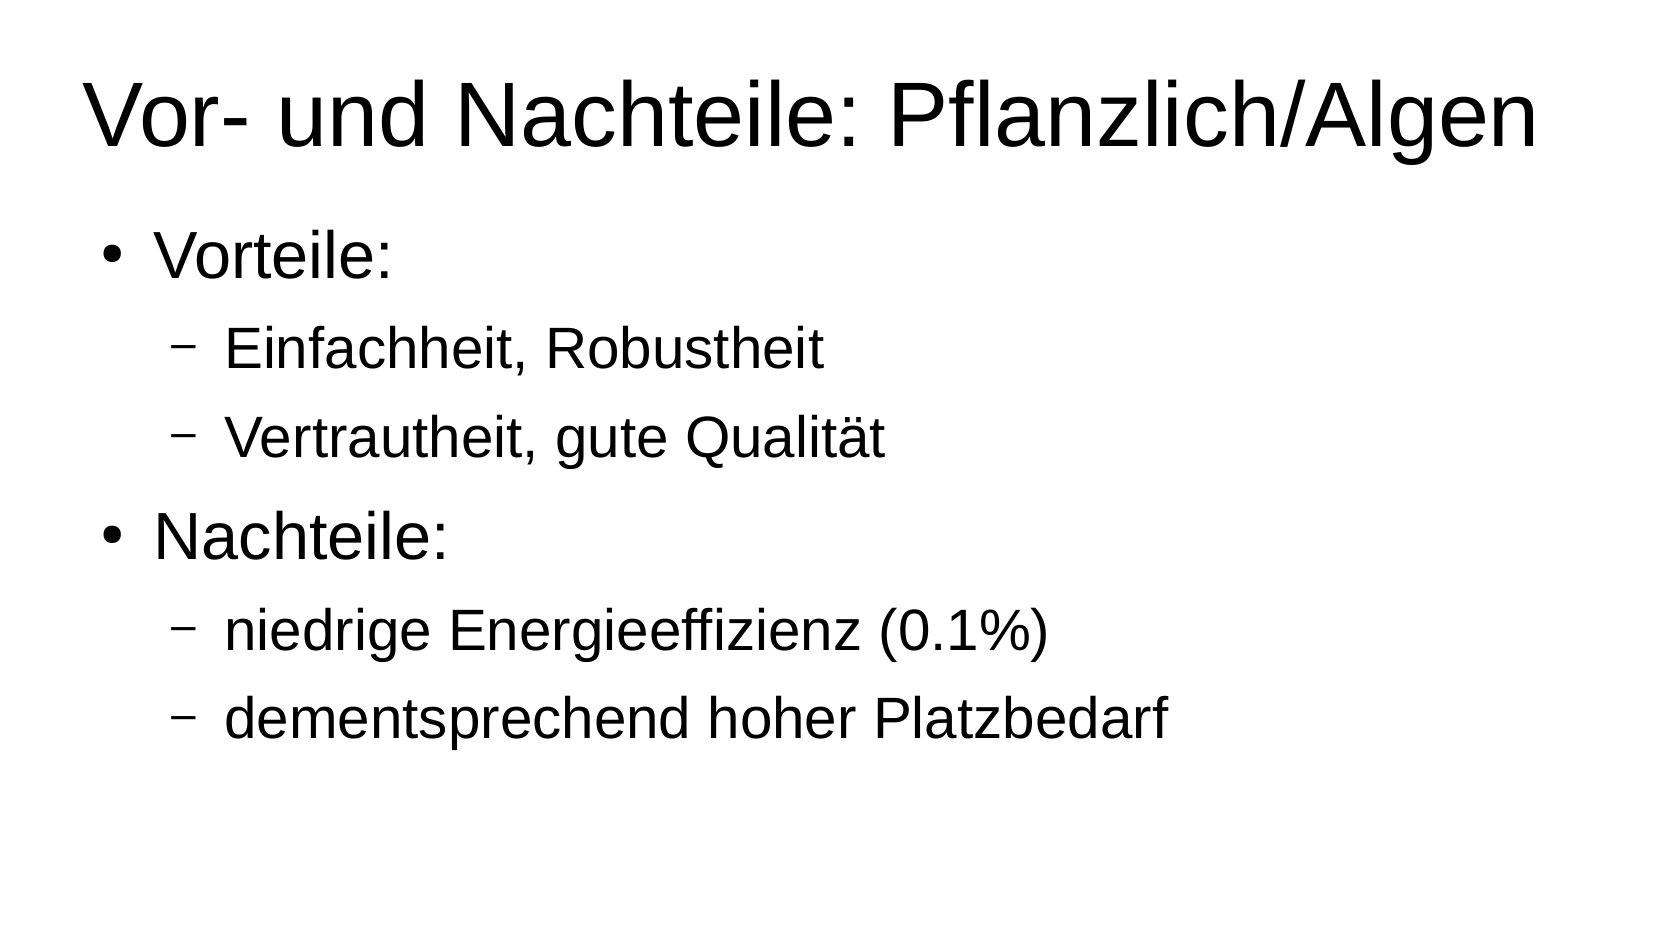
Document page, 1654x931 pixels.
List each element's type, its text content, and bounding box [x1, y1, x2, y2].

title Vor- und Nachteile: Pflanzlich/Algen [82, 37, 1571, 193]
list Vorteile: Einfachheit, Robustheit Vertrautheit, gute Qualität Nachteile: niedrige Energieeffizienz (0.1%) dementsprechend hoher Platzbedarf [82, 217, 1571, 758]
